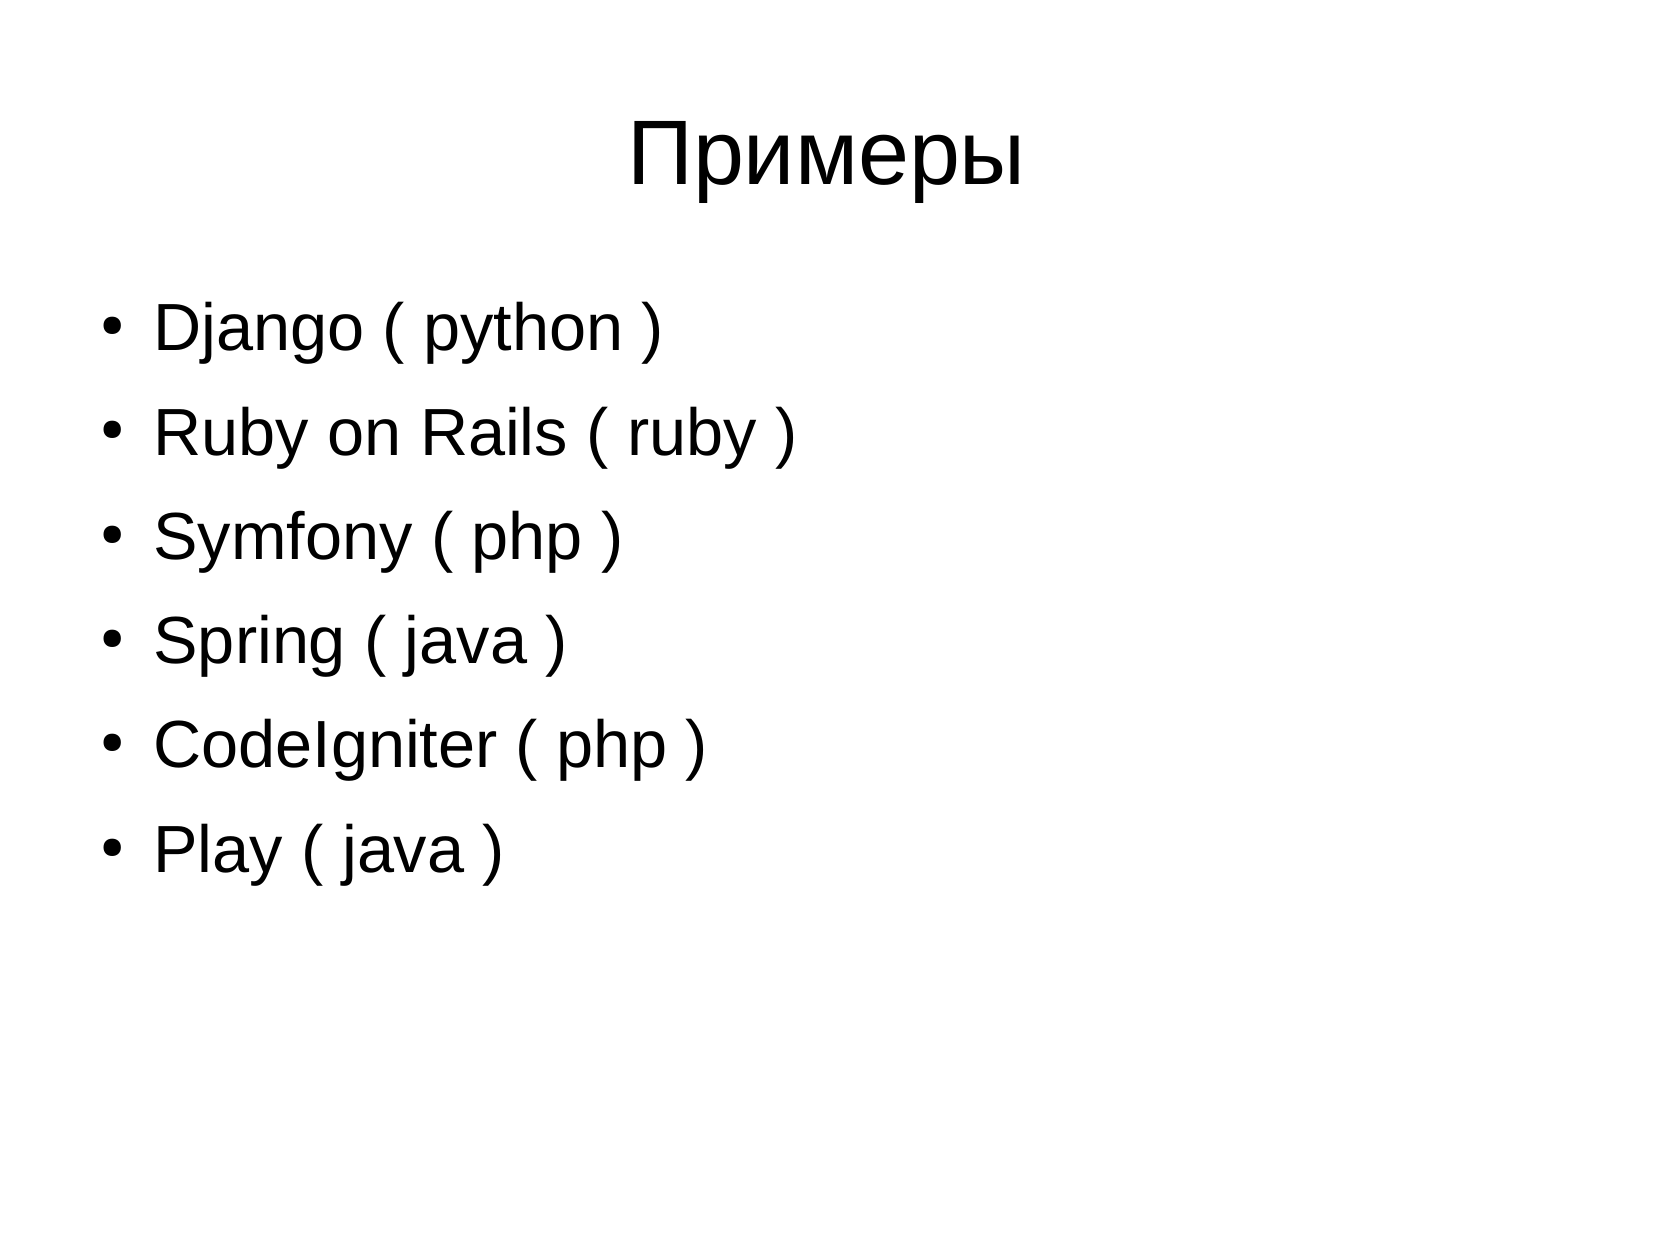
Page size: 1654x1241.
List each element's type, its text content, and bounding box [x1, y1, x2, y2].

title Примеры [82, 49, 1571, 257]
list Django ( python ) Ruby on Rails ( ruby ) Symfony ( php ) Spring ( java ) CodeIgniter ( php ) Play ( java ) [82, 290, 1571, 1010]
